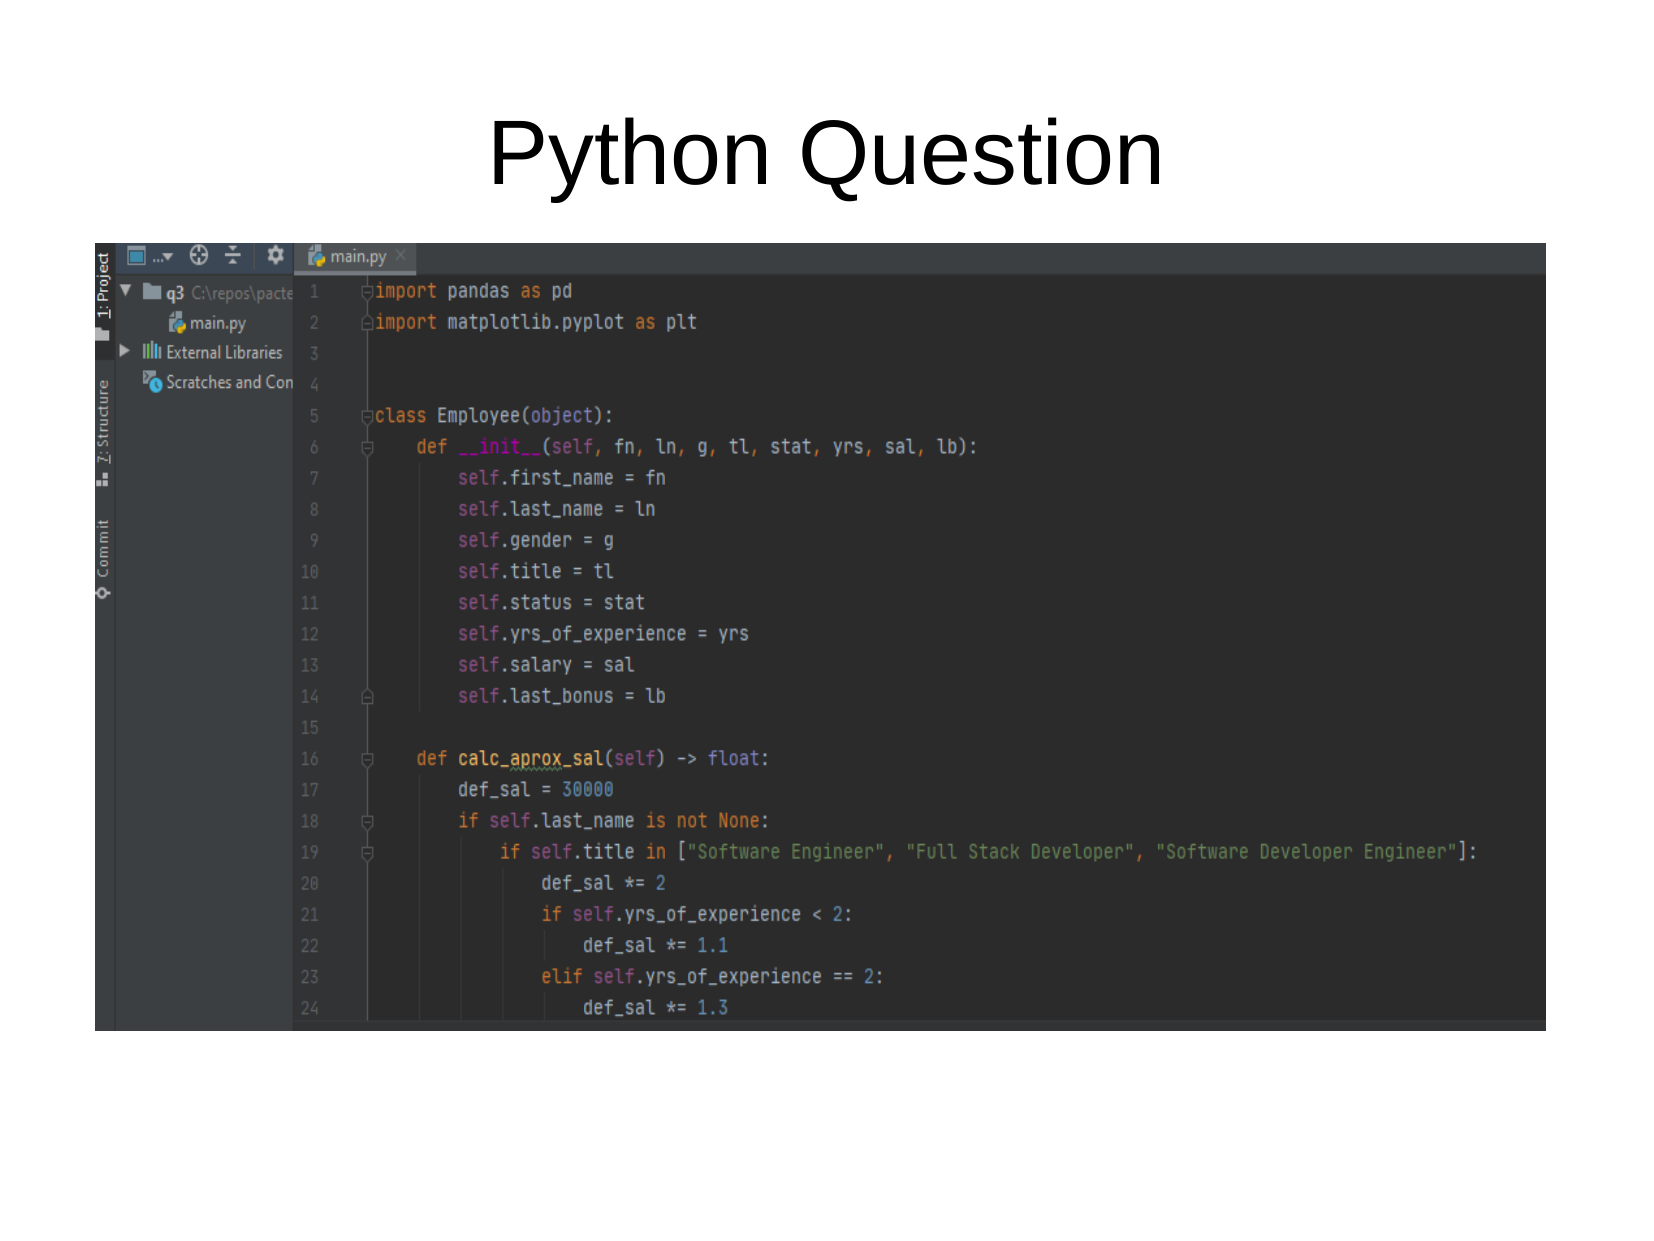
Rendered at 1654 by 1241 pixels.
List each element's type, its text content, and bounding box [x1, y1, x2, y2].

picture [95, 243, 1546, 1031]
title Python Question [82, 49, 1571, 257]
